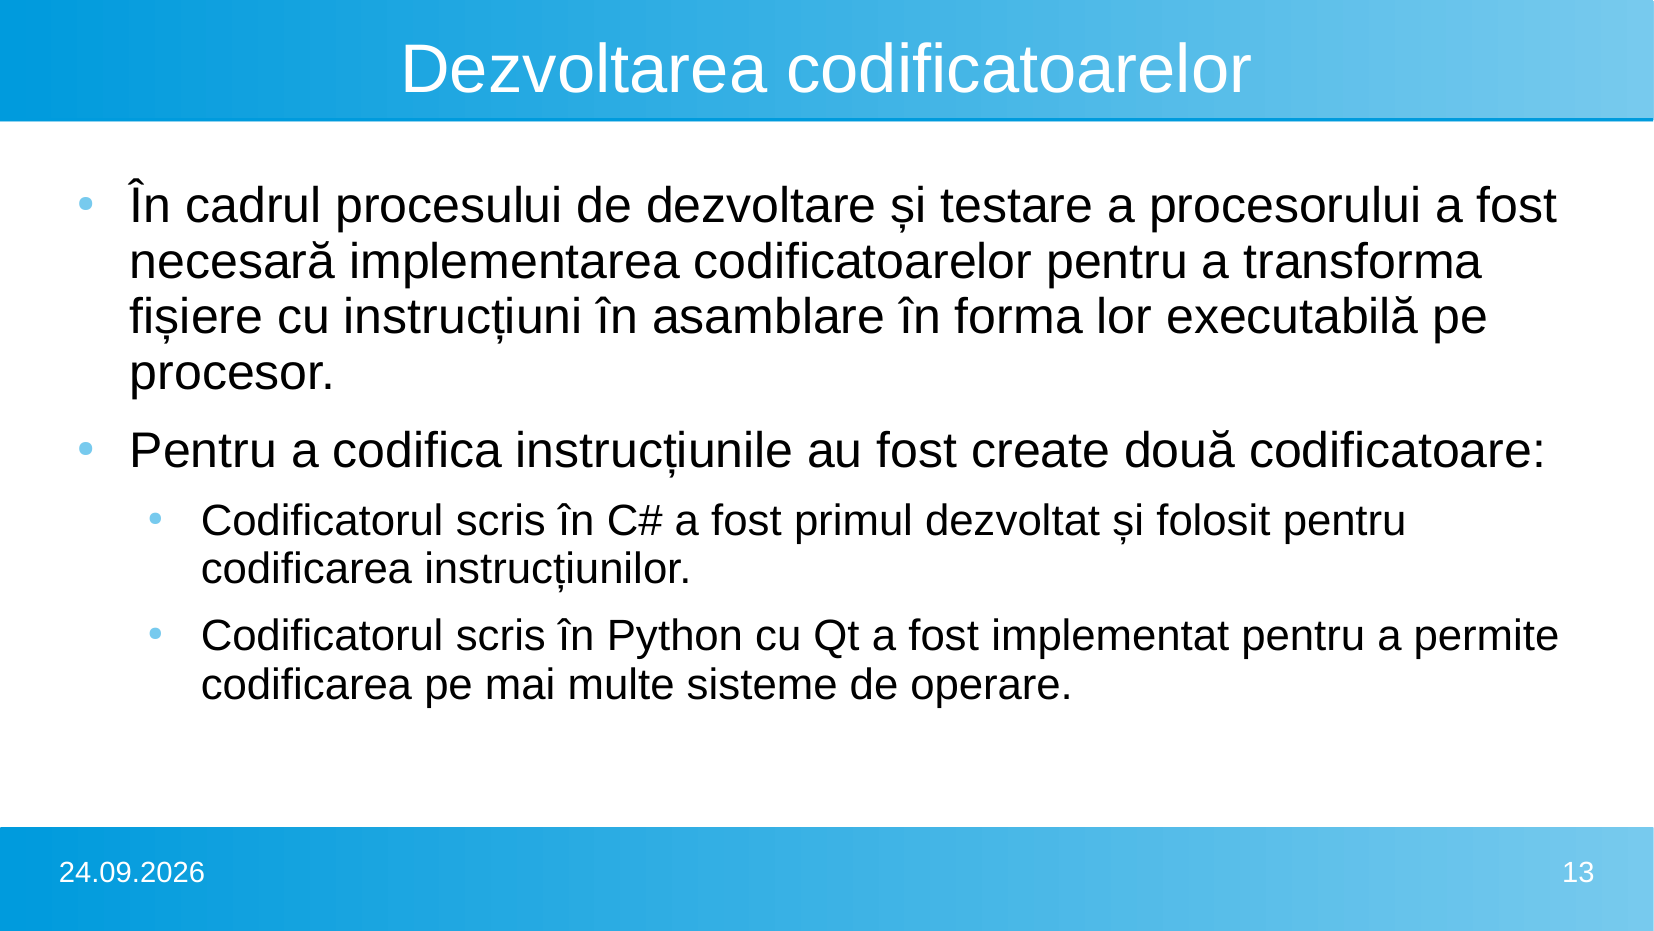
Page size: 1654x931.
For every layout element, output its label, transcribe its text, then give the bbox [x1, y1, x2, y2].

list În cadrul procesului de dezvoltare și testare a procesorului a fost necesară implementarea codificatoarelor pentru a transforma fișiere cu instrucțiuni în asamblare în forma lor executabilă pe procesor. Pentru a codifica instrucțiunile au fost create două codificatoare: Codificatorul scris în C# a fost primul dezvoltat și folosit pentru codificarea instrucțiunilor. Codificatorul scris în Python cu Qt a fost implementat pentru a permite codificarea pe mai multe sisteme de operare. [59, 177, 1595, 768]
title Dezvoltarea codificatoarelor [59, 29, 1595, 108]
